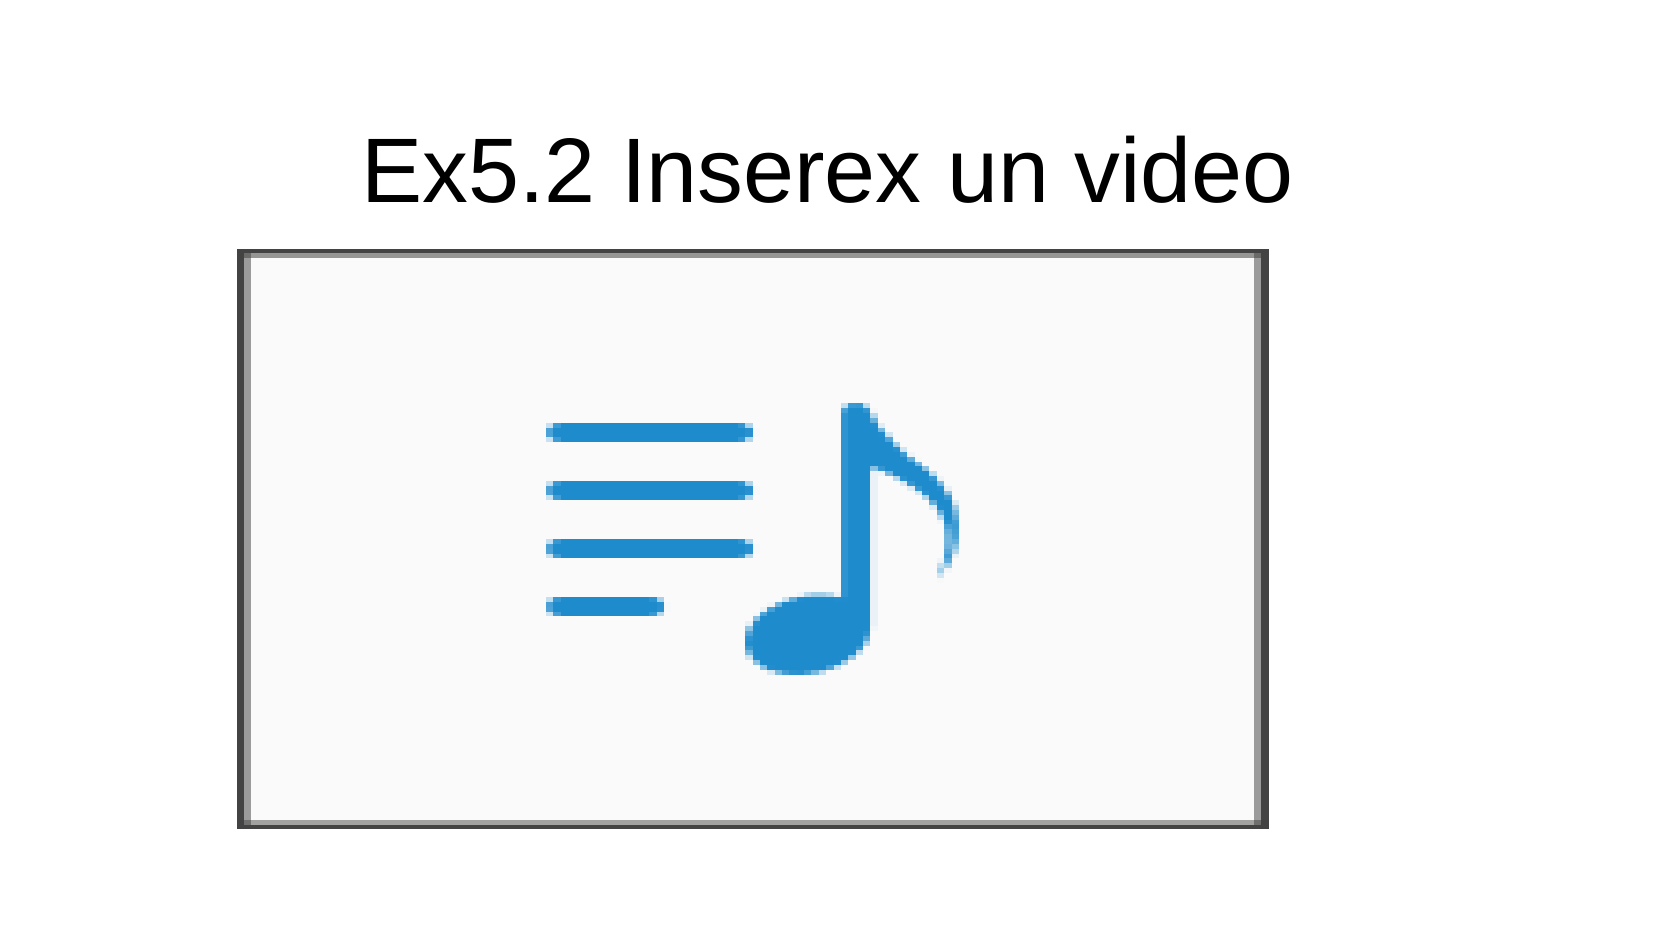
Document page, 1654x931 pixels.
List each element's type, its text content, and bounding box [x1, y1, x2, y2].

text_box [236, 248, 1270, 830]
title Ex5.2 Inserex un video [84, 93, 1573, 249]
